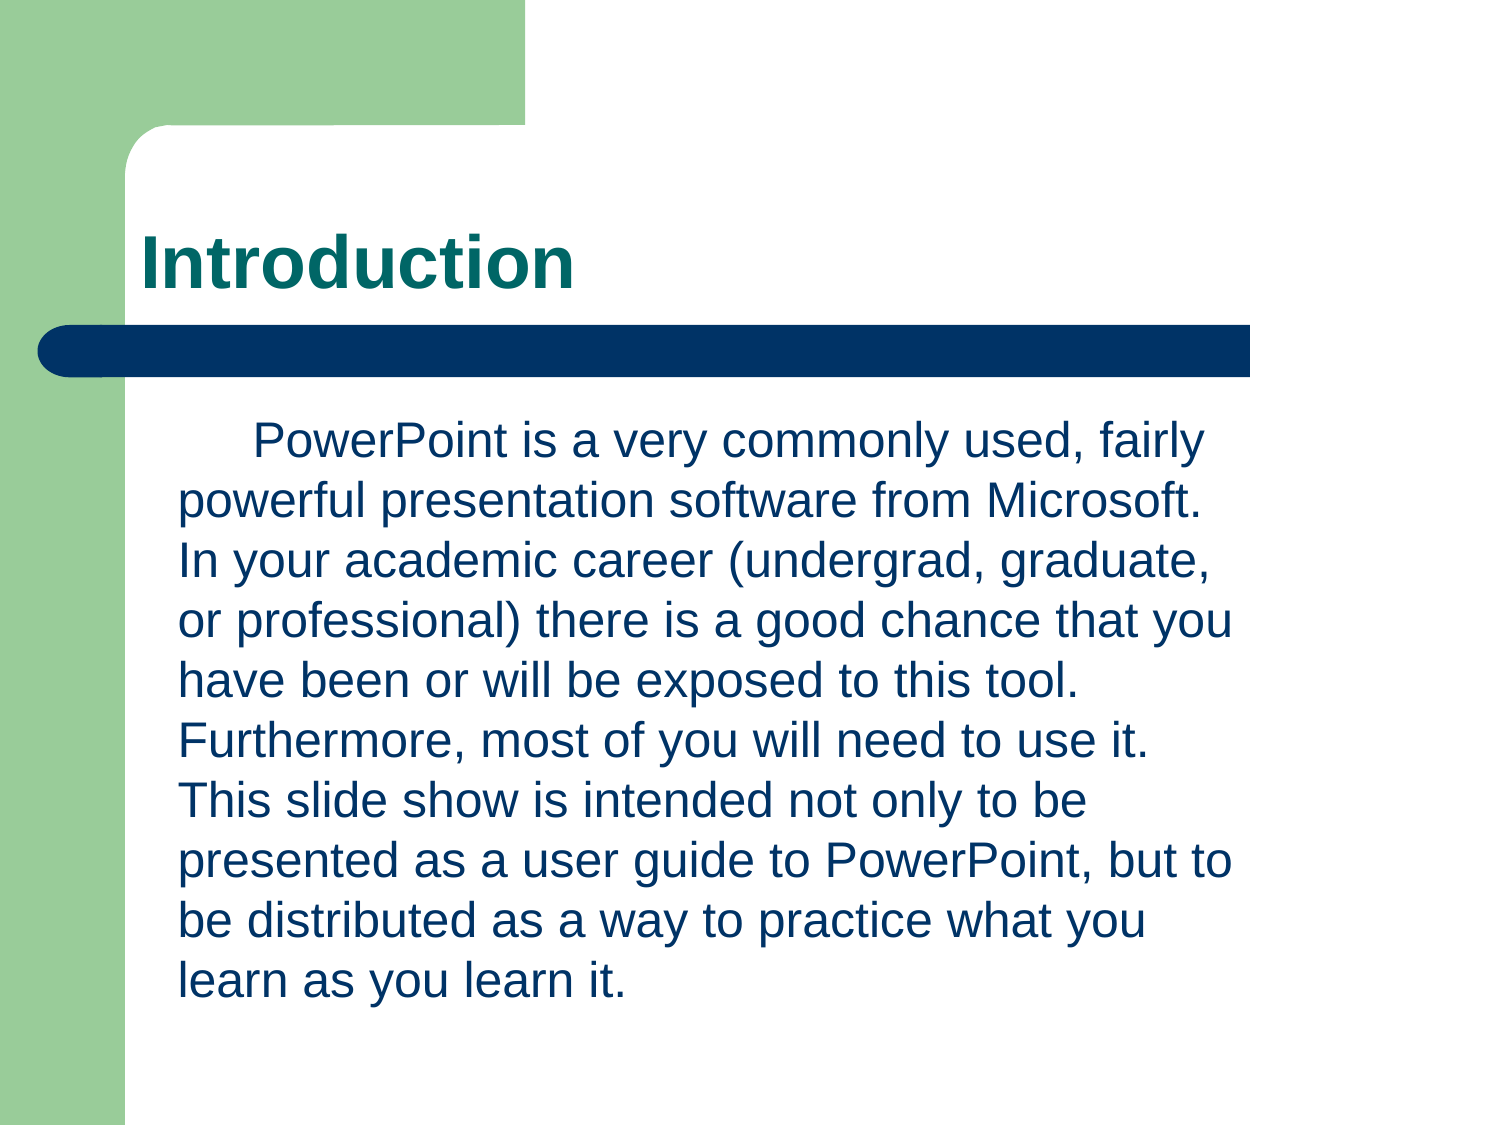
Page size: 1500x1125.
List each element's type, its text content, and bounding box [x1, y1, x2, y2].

text_box PowerPoint is a very commonly used, fairly powerful presentation software from Microsoft. In your academic career (undergrad, graduate, or professional) there is a good chance that you have been or will be exposed to this tool. Furthermore, most of you will need to use it. This slide show is intended not only to be presented as a user guide to PowerPoint, but to be distributed as a way to practice what you learn as you learn it. [162, 399, 1251, 1015]
title Introduction [125, 125, 1426, 313]
